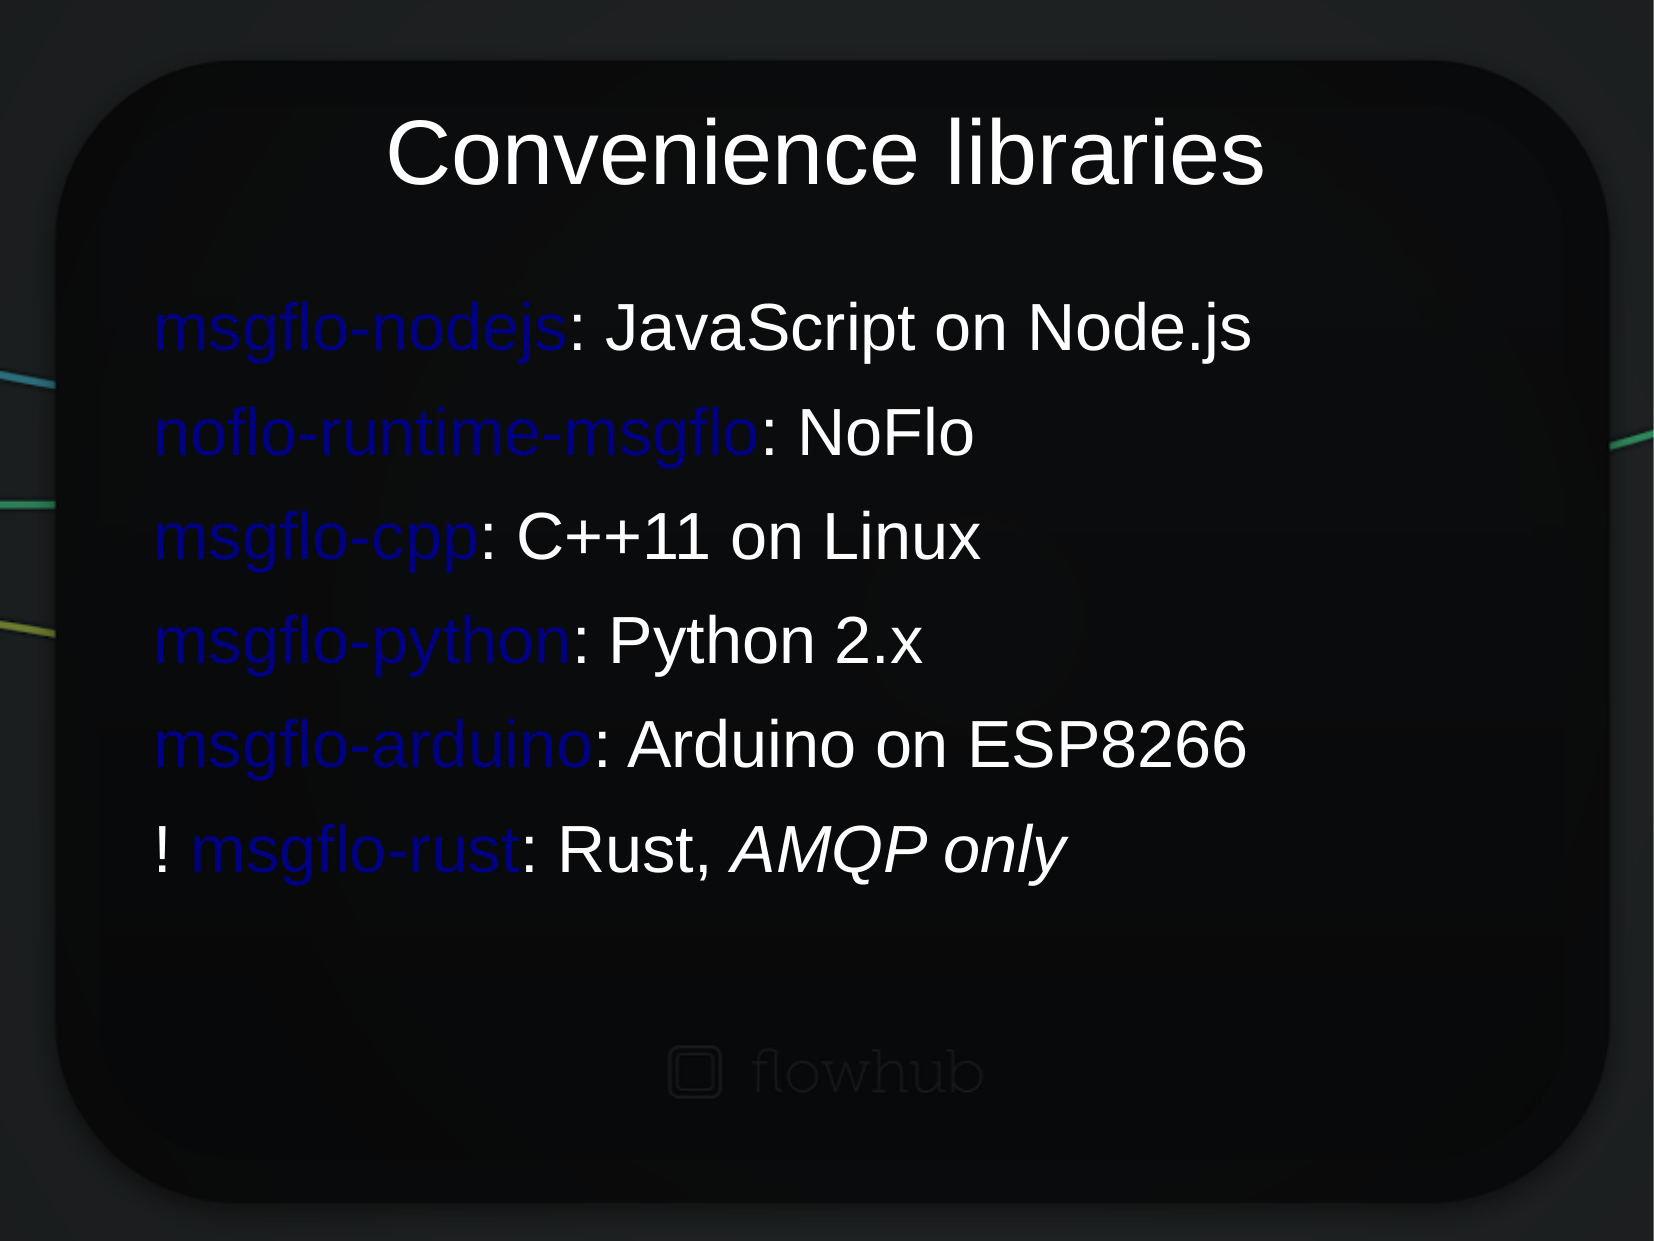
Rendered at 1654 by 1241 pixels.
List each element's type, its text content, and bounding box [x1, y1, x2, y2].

list msgflo-nodejs: JavaScript on Node.js noflo-runtime-msgflo: NoFlo msgflo-cpp: C++11 on Linux msgflo-python: Python 2.x msgflo-arduino: Arduino on ESP8266 ! msgflo-rust: Rust, AMQP only [82, 290, 1571, 1010]
picture [0, 0, 1654, 1241]
title Convenience libraries [82, 49, 1571, 257]
